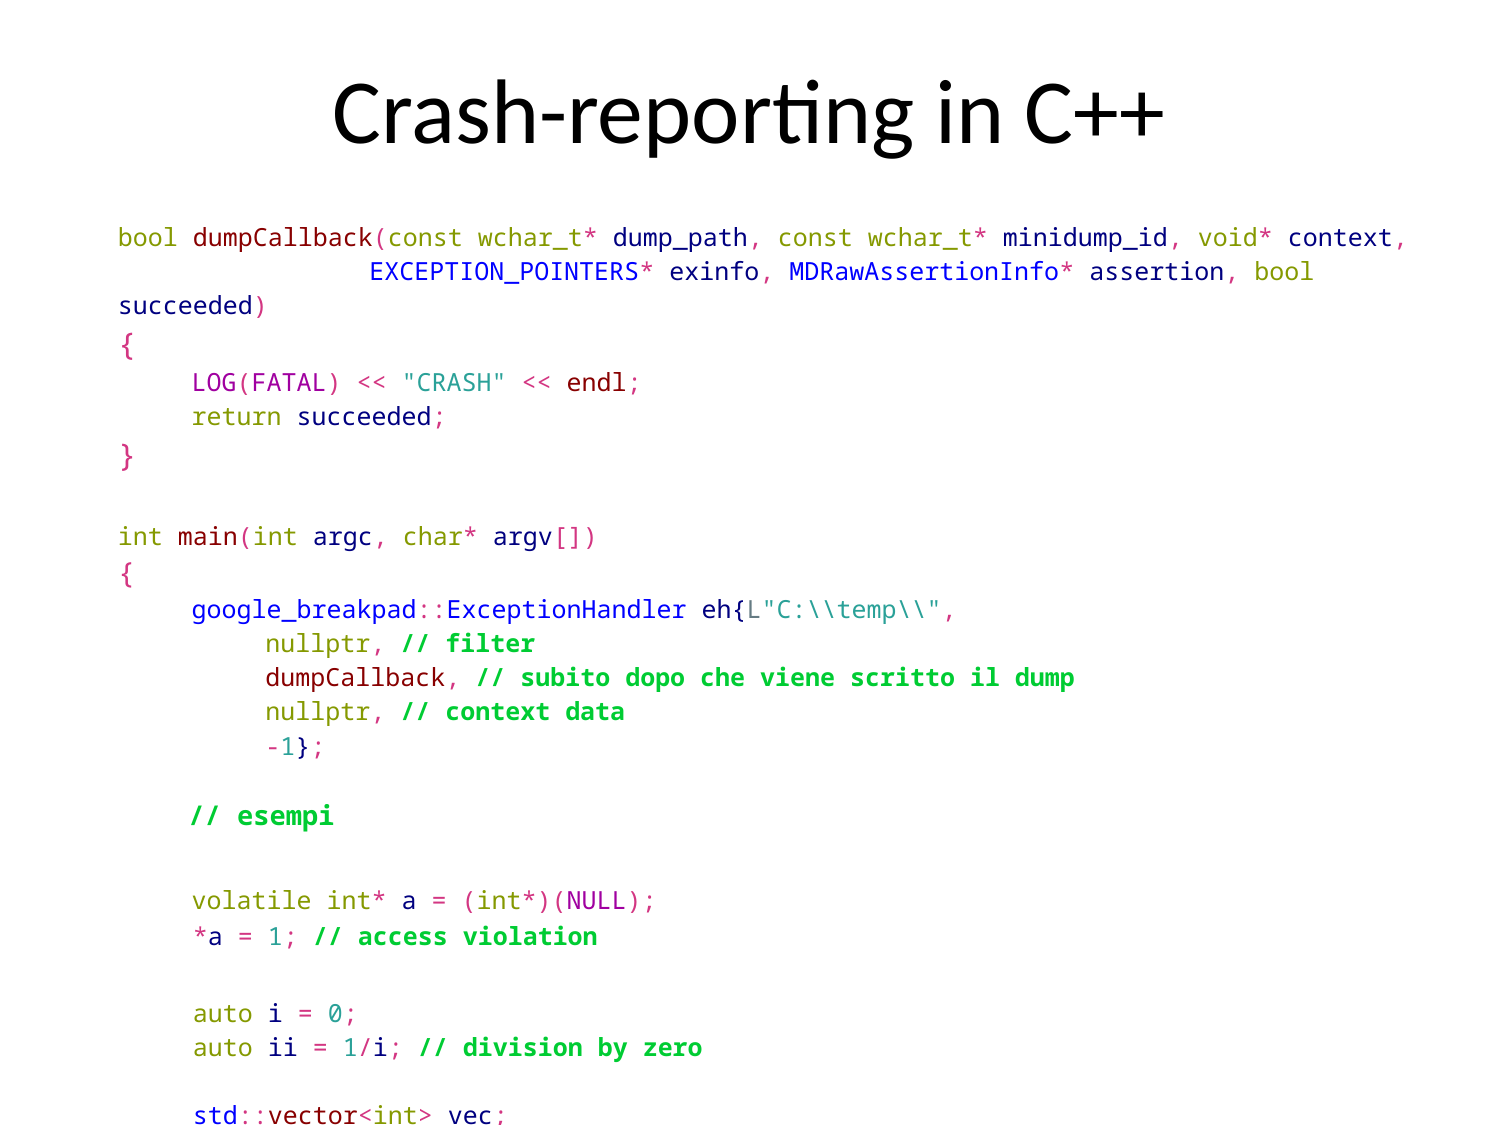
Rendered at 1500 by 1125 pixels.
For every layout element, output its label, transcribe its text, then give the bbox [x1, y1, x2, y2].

title Crash-reporting in C++ [74, 44, 1425, 233]
text_box bool dumpCallback(const wchar_t* dump_path, const wchar_t* minidump_id, void* context, EXCEPTION_POINTERS* exinfo, MDRawAssertionInfo* assertion, bool succeeded) { LOG(FATAL) << "CRASH" << endl; return succeeded; } int main(int argc, char* argv[]) { google_breakpad::ExceptionHandler eh{L"C:\\temp\\", nullptr, // filter dumpCallback, // subito dopo che viene scritto il dump nullptr, // context data -1}; // esempi volatile int* a = (int*)(NULL); *a = 1; // access violation auto i = 0; auto ii = 1/i; // division by zero std::vector<int> vec; vec.push_back(1); auto dontDoThis = vec[3]; // out of bounds } [103, 212, 1477, 1125]
